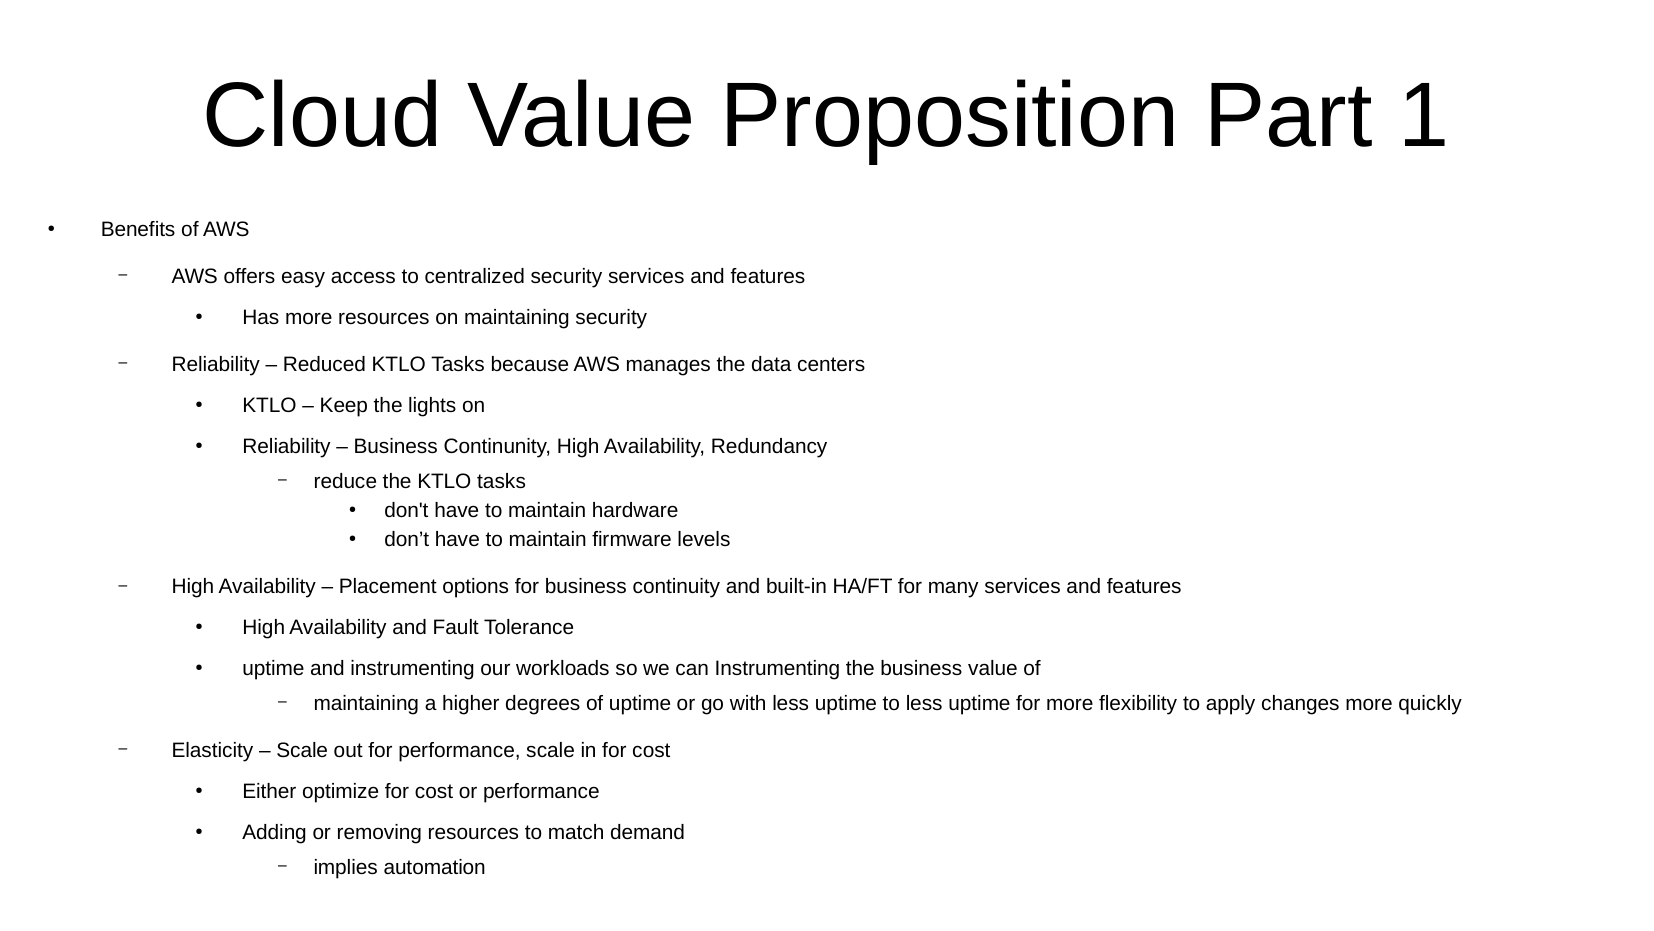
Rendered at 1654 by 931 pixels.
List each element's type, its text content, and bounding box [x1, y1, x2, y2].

title Cloud Value Proposition Part 1 [82, 37, 1571, 193]
list Benefits of AWS AWS offers easy access to centralized security services and features Has more resources on maintaining security Reliability – Reduced KTLO Tasks because AWS manages the data centers KTLO – Keep the lights on Reliability – Business Continunity, High Availability, Redundancy reduce the KTLO tasks don't have to maintain hardware don’t have to maintain firmware levels High Availability – Placement options for business continuity and built-in HA/FT for many services and features High Availability and Fault Tolerance uptime and instrumenting our workloads so we can Instrumenting the business value of maintaining a higher degrees of uptime or go with less uptime to less uptime for more flexibility to apply changes more quickly Elasticity – Scale out for performance, scale in for cost Either optimize for cost or performance Adding or removing resources to match demand implies automation [30, 217, 1571, 901]
